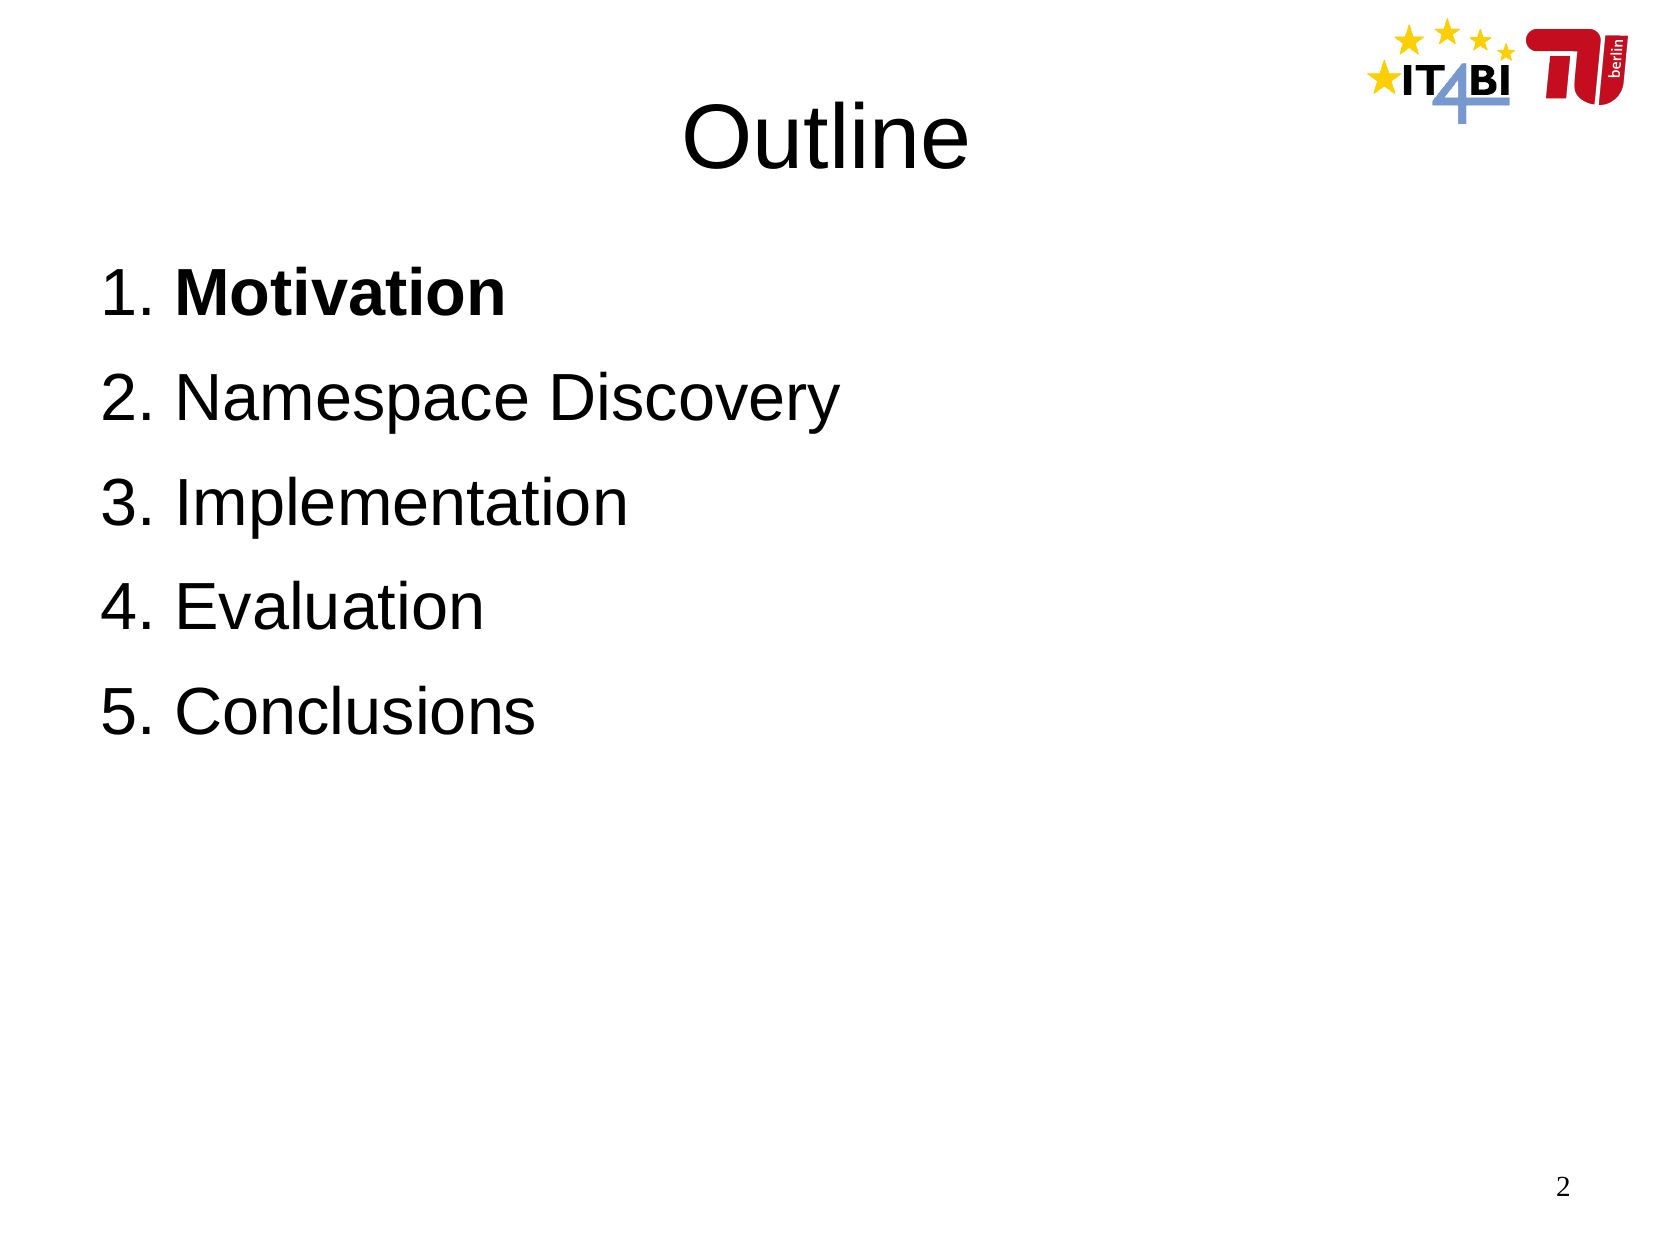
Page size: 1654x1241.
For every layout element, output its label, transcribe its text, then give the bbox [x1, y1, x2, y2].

picture [1526, 29, 1628, 105]
title Outline [82, 49, 1571, 226]
list Motivation Namespace Discovery Implementation Evaluation Conclusions [82, 255, 1571, 1141]
picture [1367, 18, 1515, 49]
